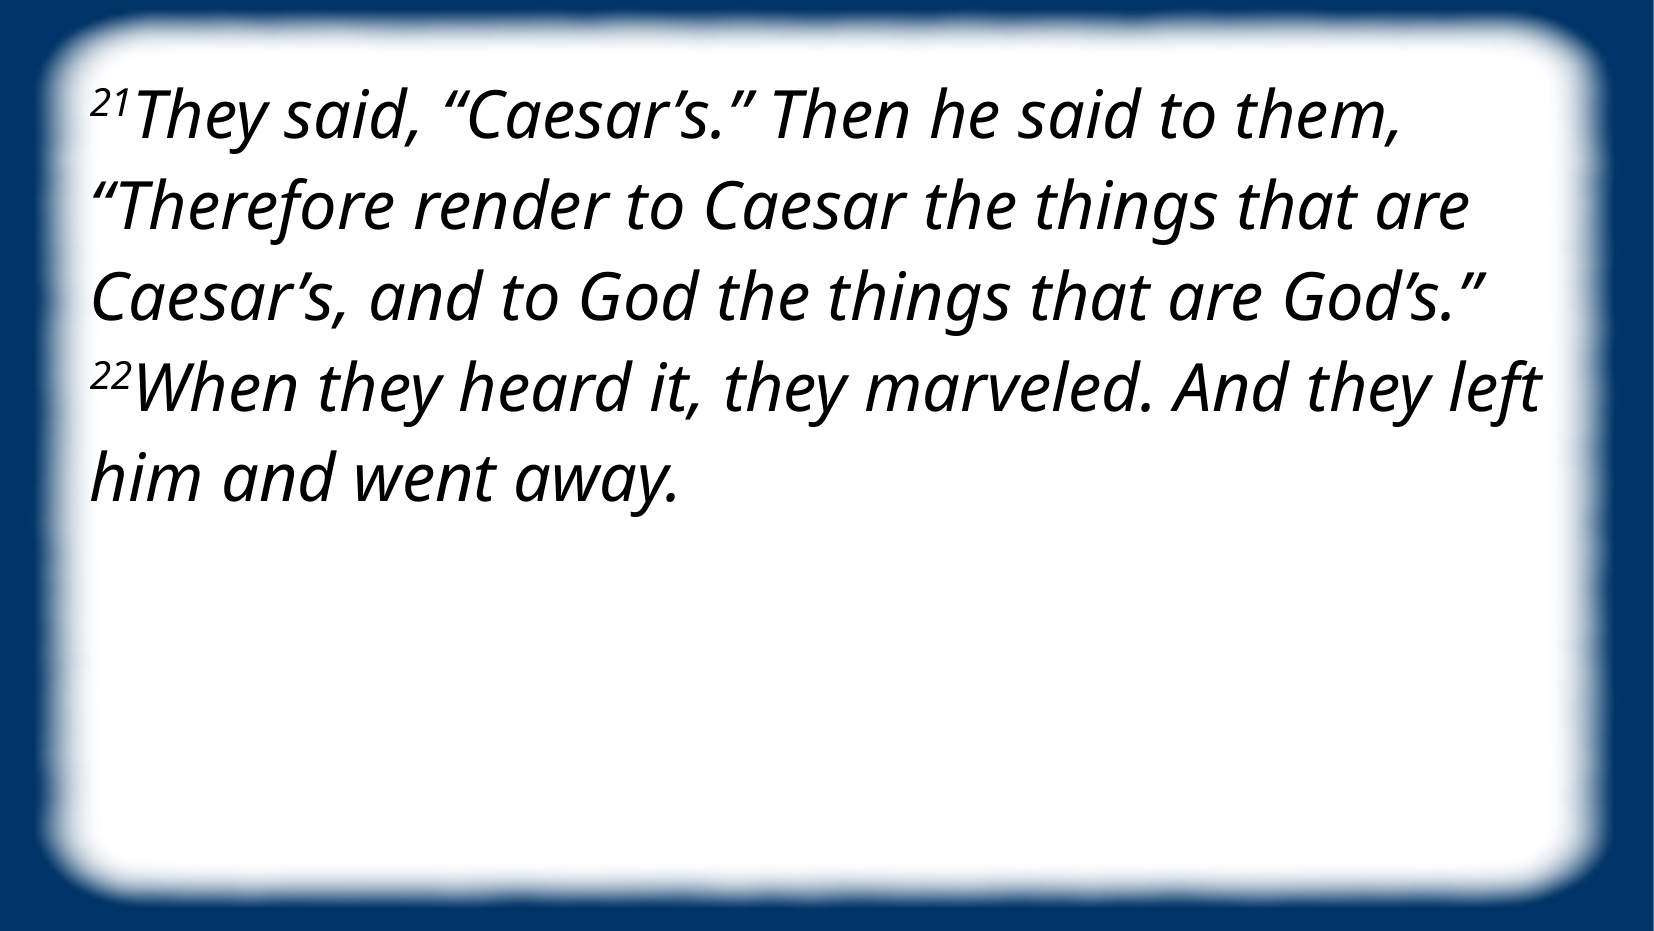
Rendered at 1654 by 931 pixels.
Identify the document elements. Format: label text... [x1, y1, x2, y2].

picture [0, 0, 1654, 931]
text_box 21They said, “Caesar’s.” Then he said to them, “Therefore render to Caesar the things that are Caesar’s, and to God the things that are God’s.” 22When they heard it, they marveled. And they left him and went away. [75, 60, 1576, 519]
